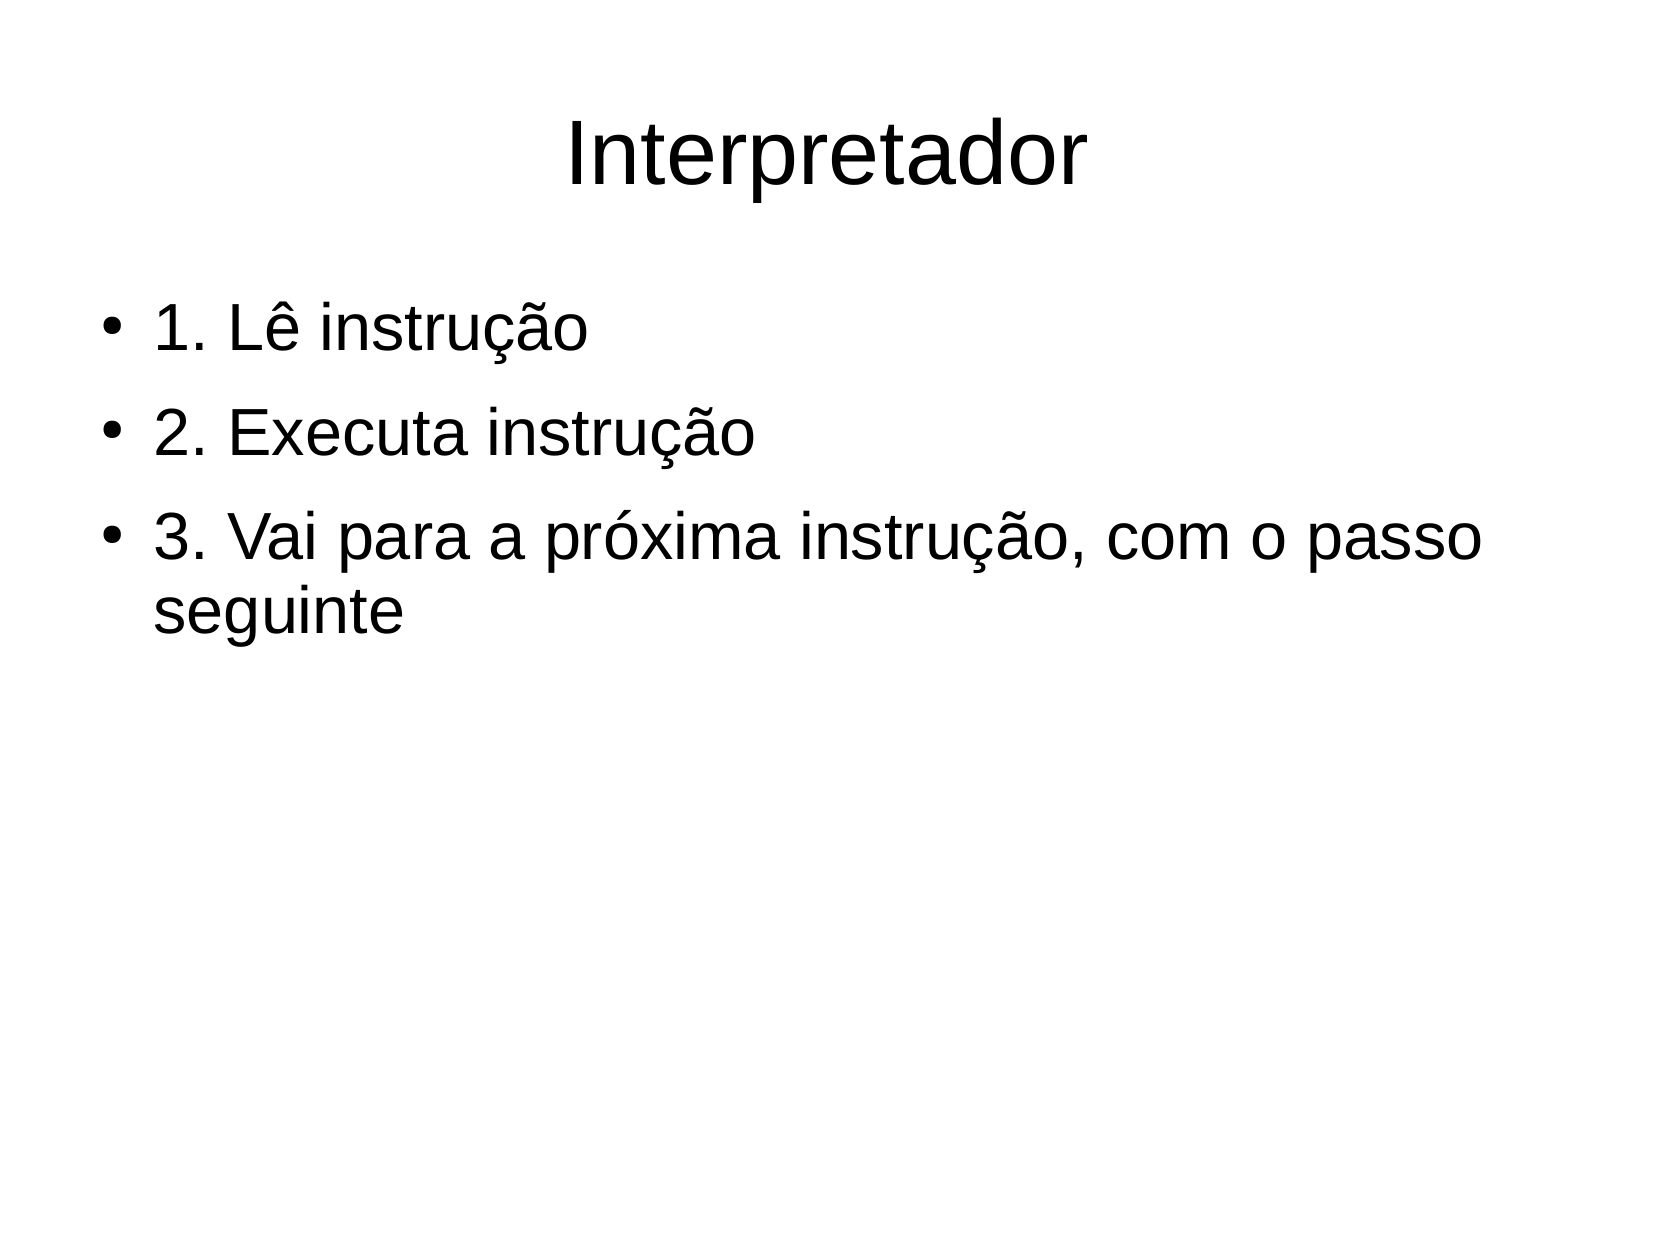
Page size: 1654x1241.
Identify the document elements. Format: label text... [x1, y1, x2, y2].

title Interpretador [82, 49, 1571, 257]
list 1. Lê instrução 2. Executa instrução 3. Vai para a próxima instrução, com o passo seguinte [82, 290, 1571, 1010]
